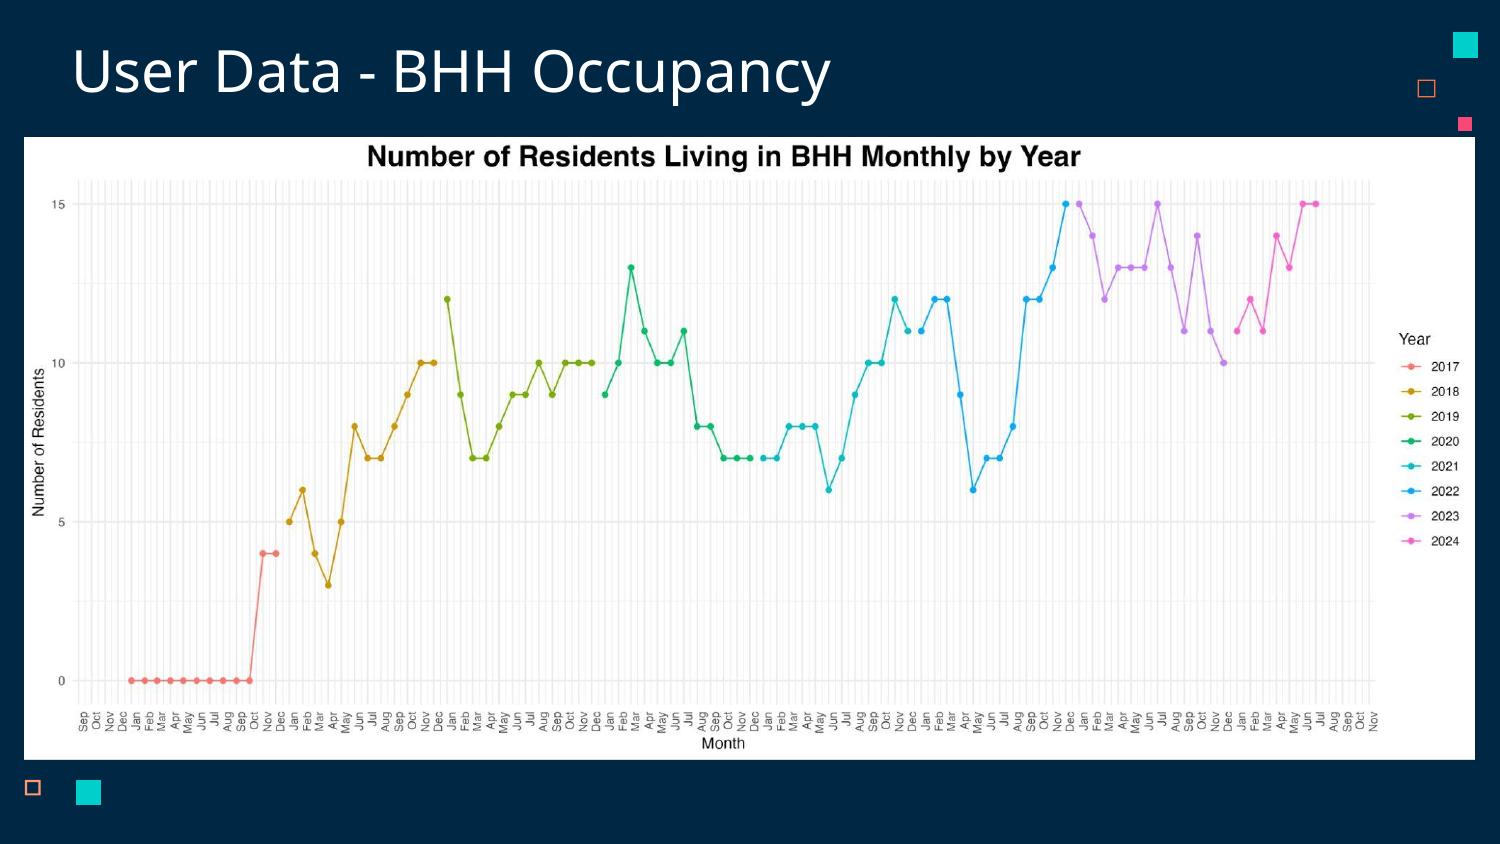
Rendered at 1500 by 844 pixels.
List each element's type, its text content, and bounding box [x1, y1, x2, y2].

picture [24, 137, 1475, 760]
title User Data - BHH Occupancy [56, 18, 1320, 113]
